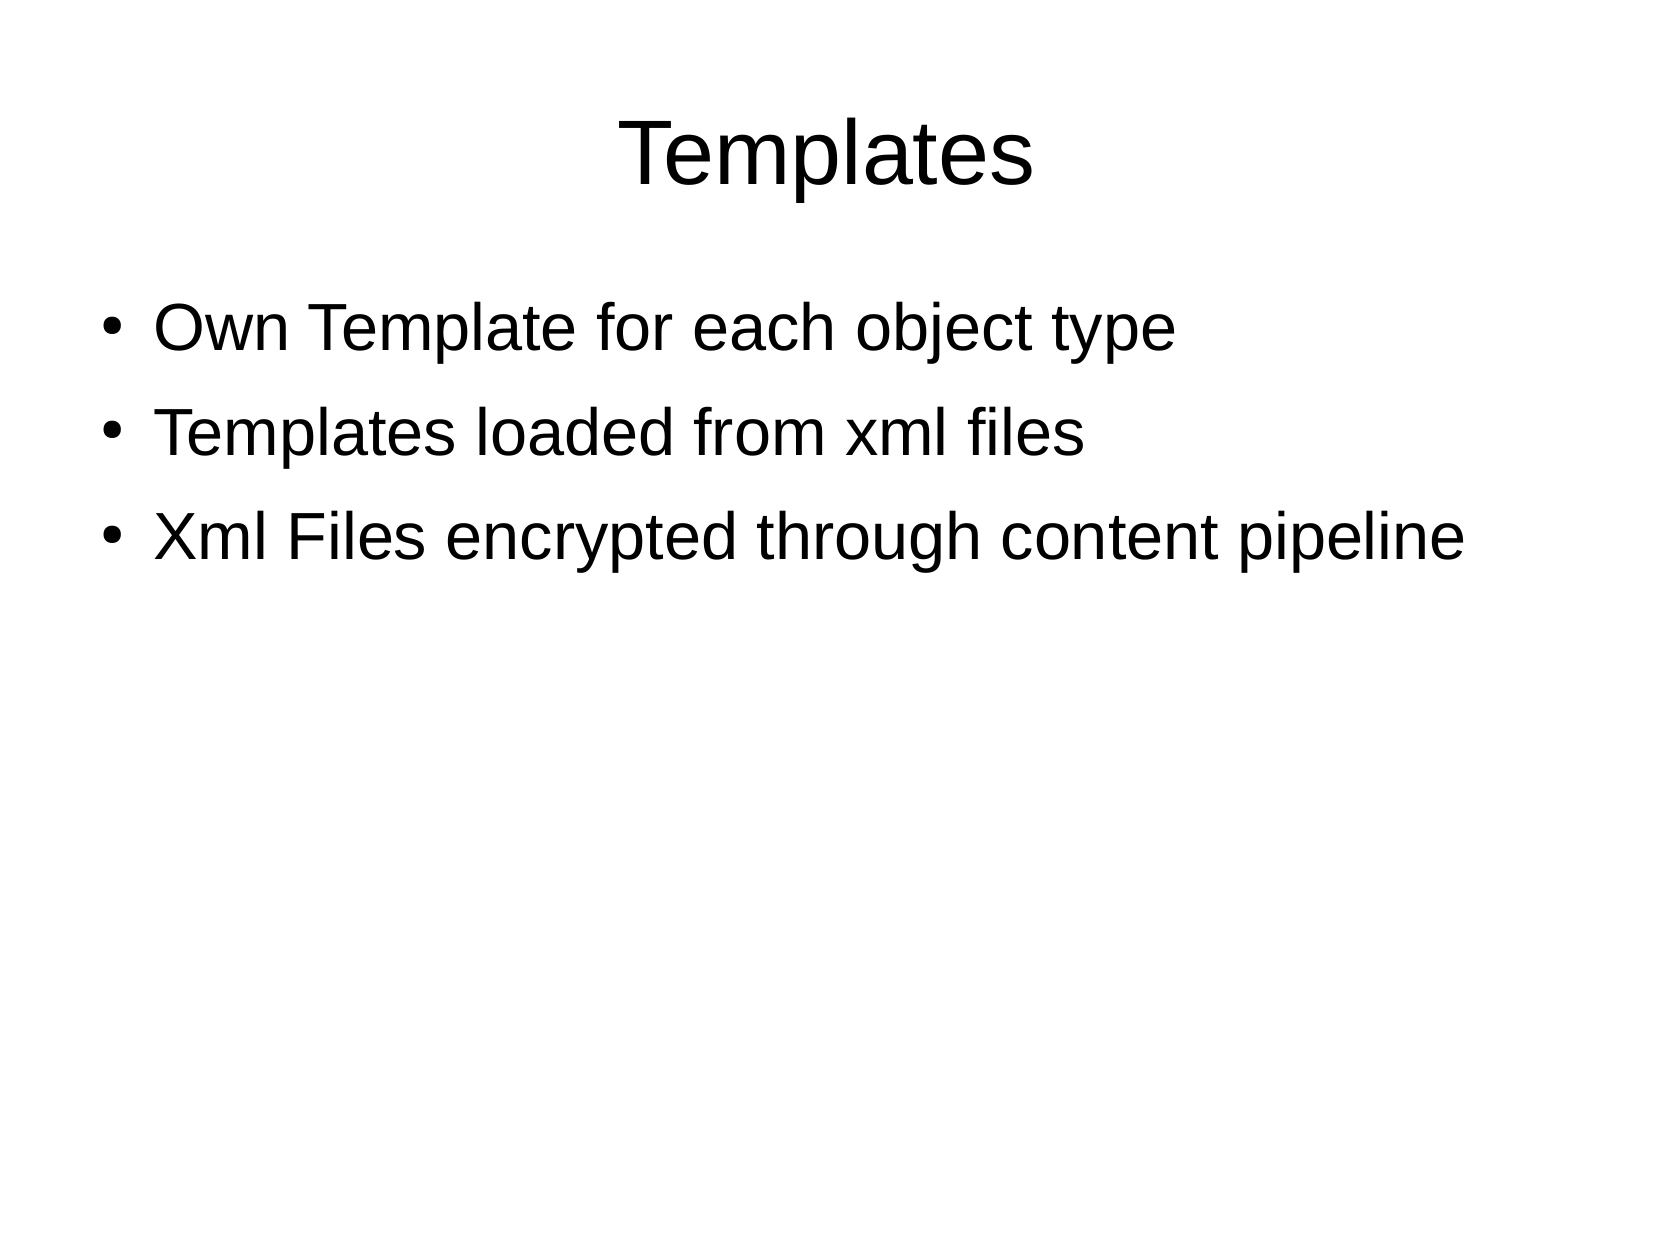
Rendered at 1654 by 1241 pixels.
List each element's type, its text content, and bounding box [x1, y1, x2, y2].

list Own Template for each object type Templates loaded from xml files Xml Files encrypted through content pipeline [82, 290, 1571, 1010]
title Templates [82, 49, 1571, 257]
